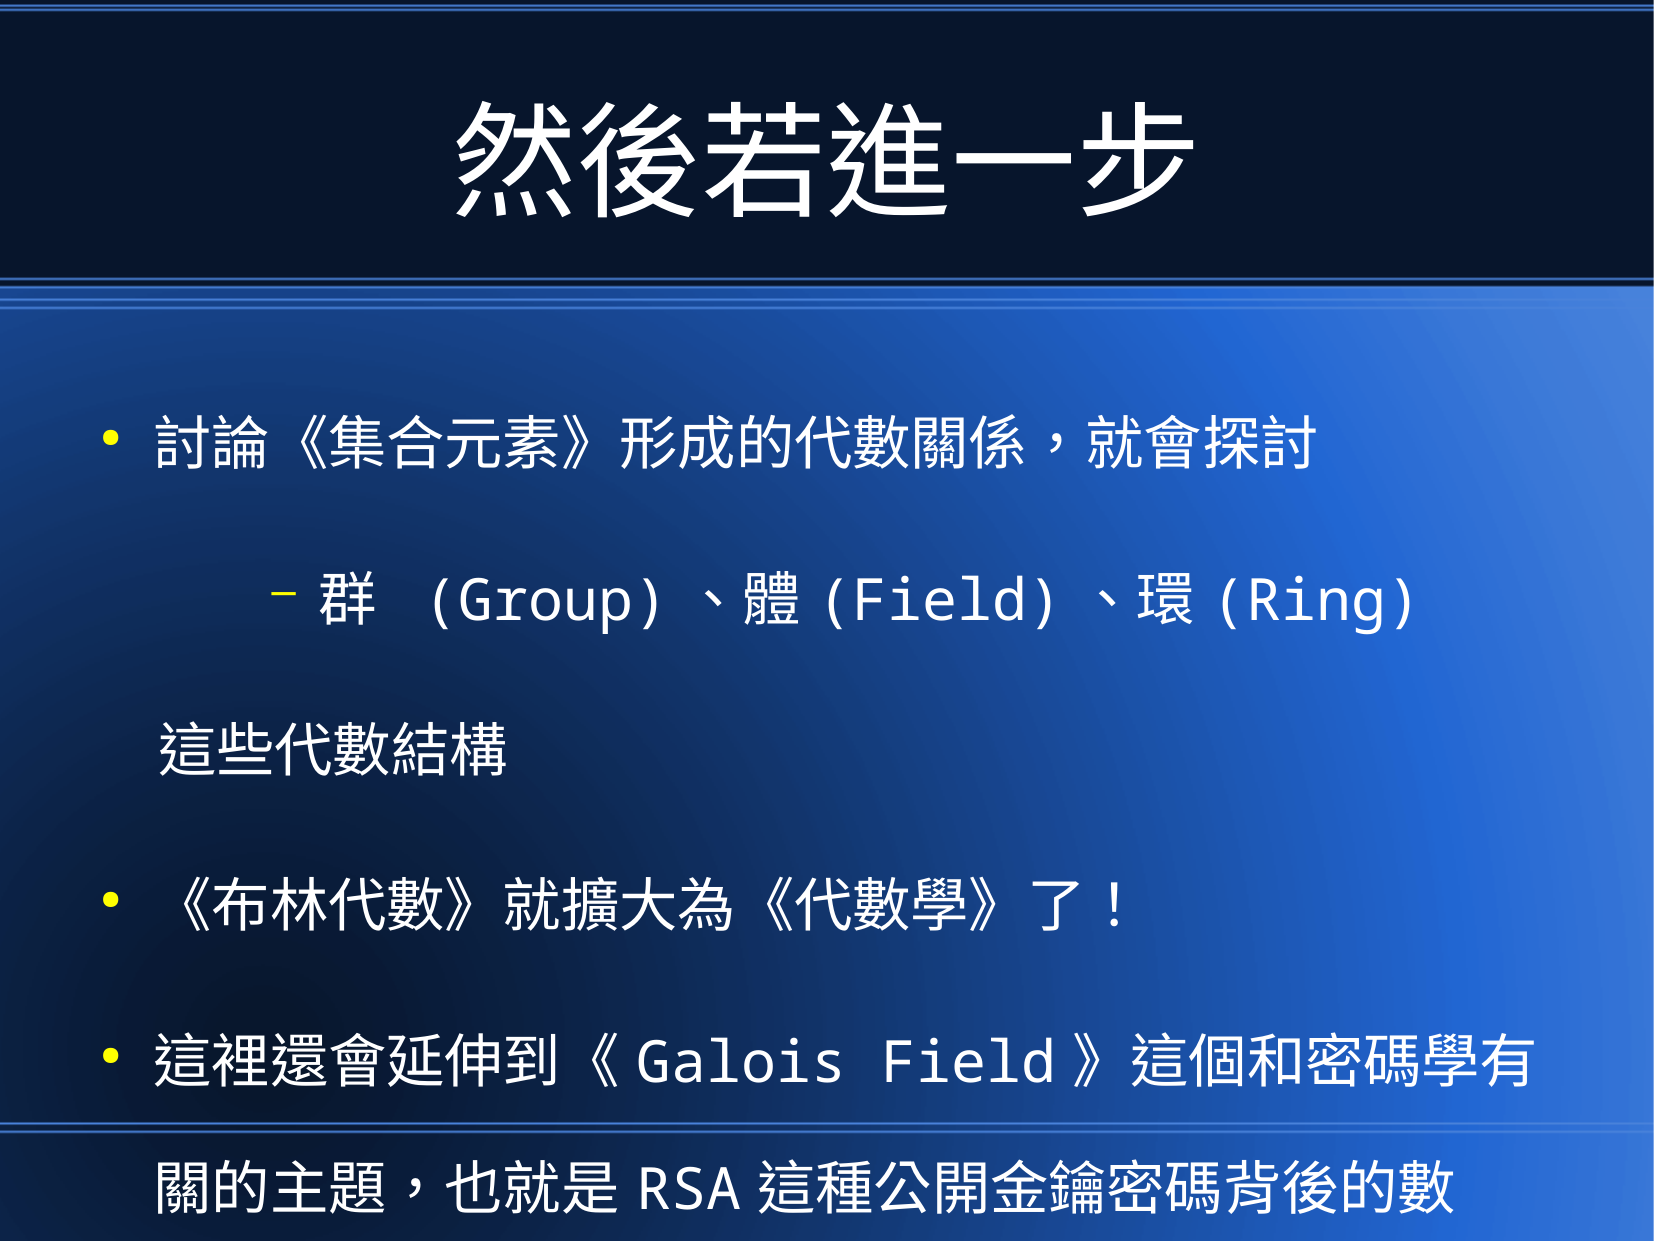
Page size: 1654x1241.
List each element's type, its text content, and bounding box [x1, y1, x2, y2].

list 討論《集合元素》形成的代數關係，就會探討 群 (Group)、體(Field)、環(Ring) 這些代數結構 《布林代數》就擴大為《代數學》了！ 這裡還會延伸到《Galois Field》這個和密碼學有關的主題，也就是RSA這種公開金鑰密碼背後的數學。 [82, 355, 1571, 1241]
picture [0, 0, 1654, 1241]
title 然後若進一步 [82, 49, 1571, 257]
